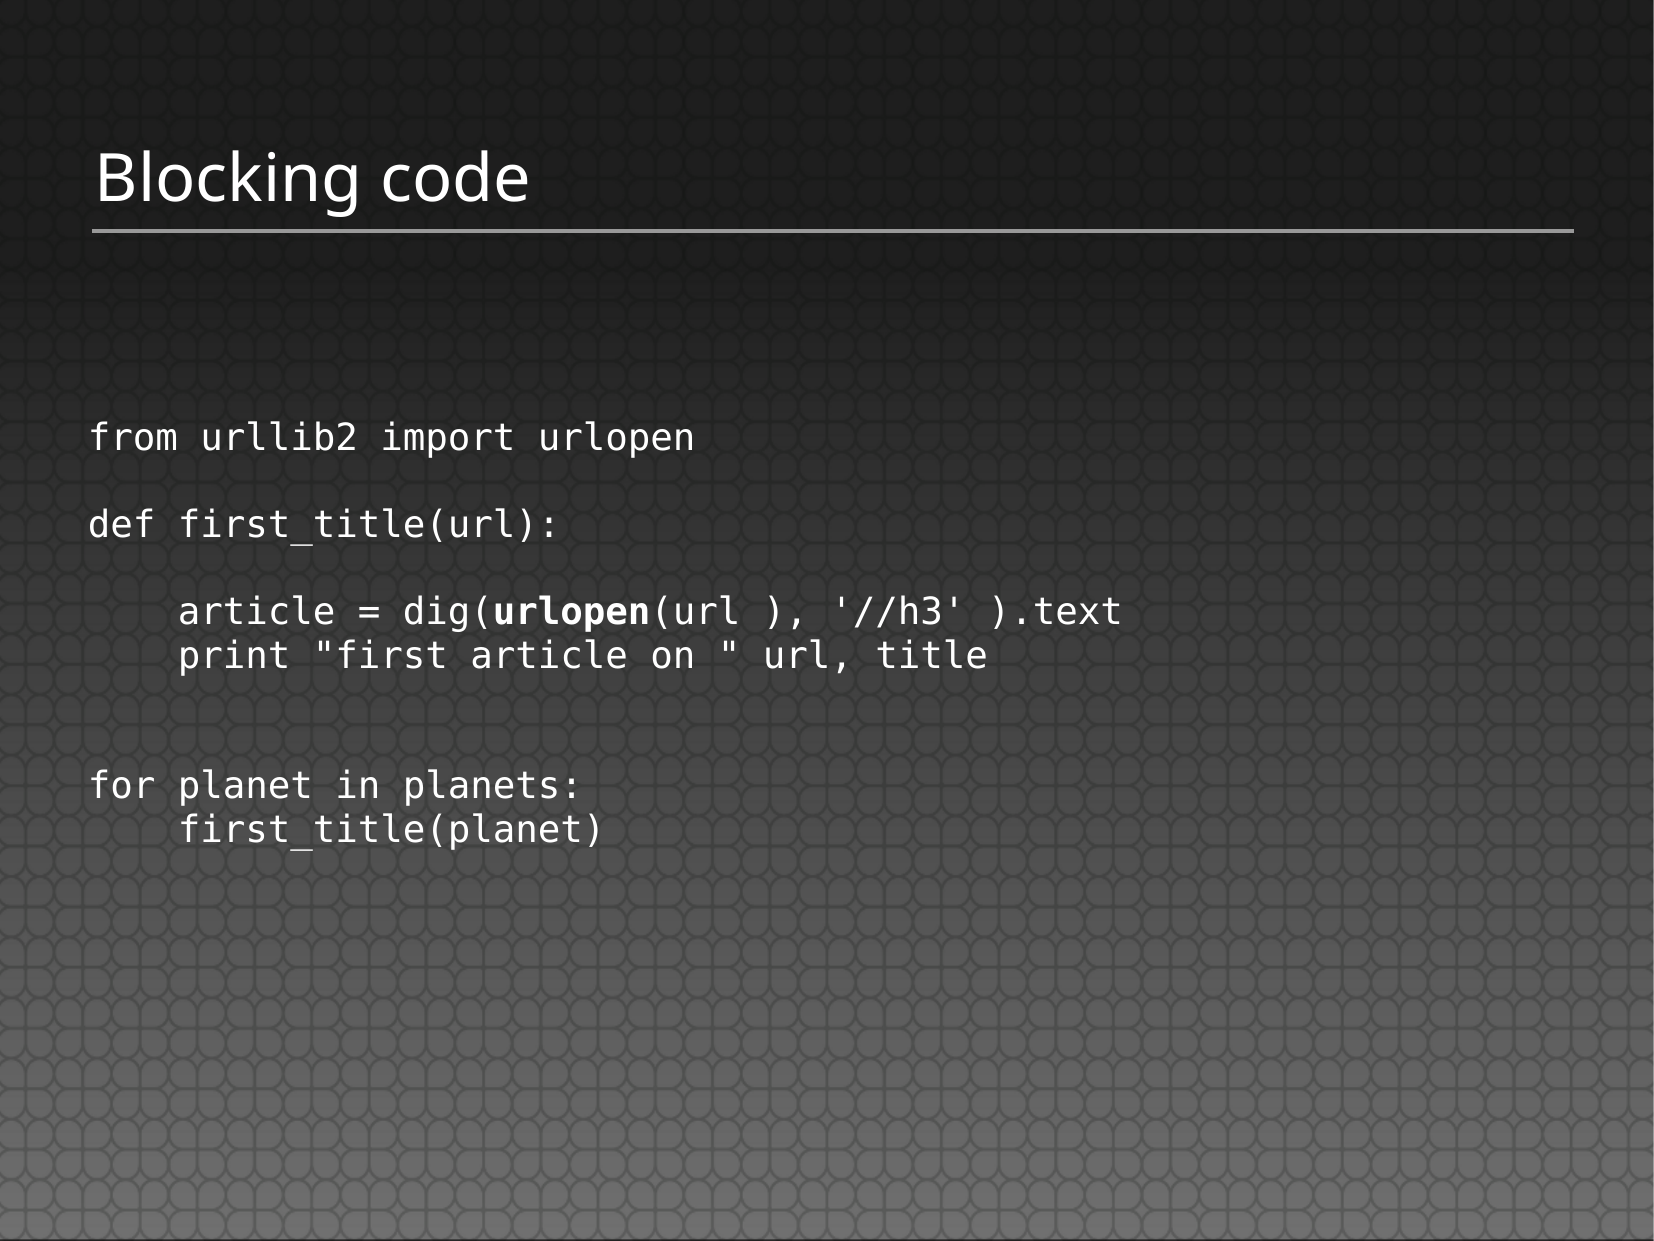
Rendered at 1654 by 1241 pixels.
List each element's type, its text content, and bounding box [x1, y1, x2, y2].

title from urllib2 import urlopen def first_title(url): article = dig(urlopen(url ), '//h3' ).text print "first article on " url, title for planet in planets: first_title(planet) [87, 251, 1610, 1016]
title Blocking code [94, 100, 1426, 251]
picture [0, 0, 1654, 1241]
